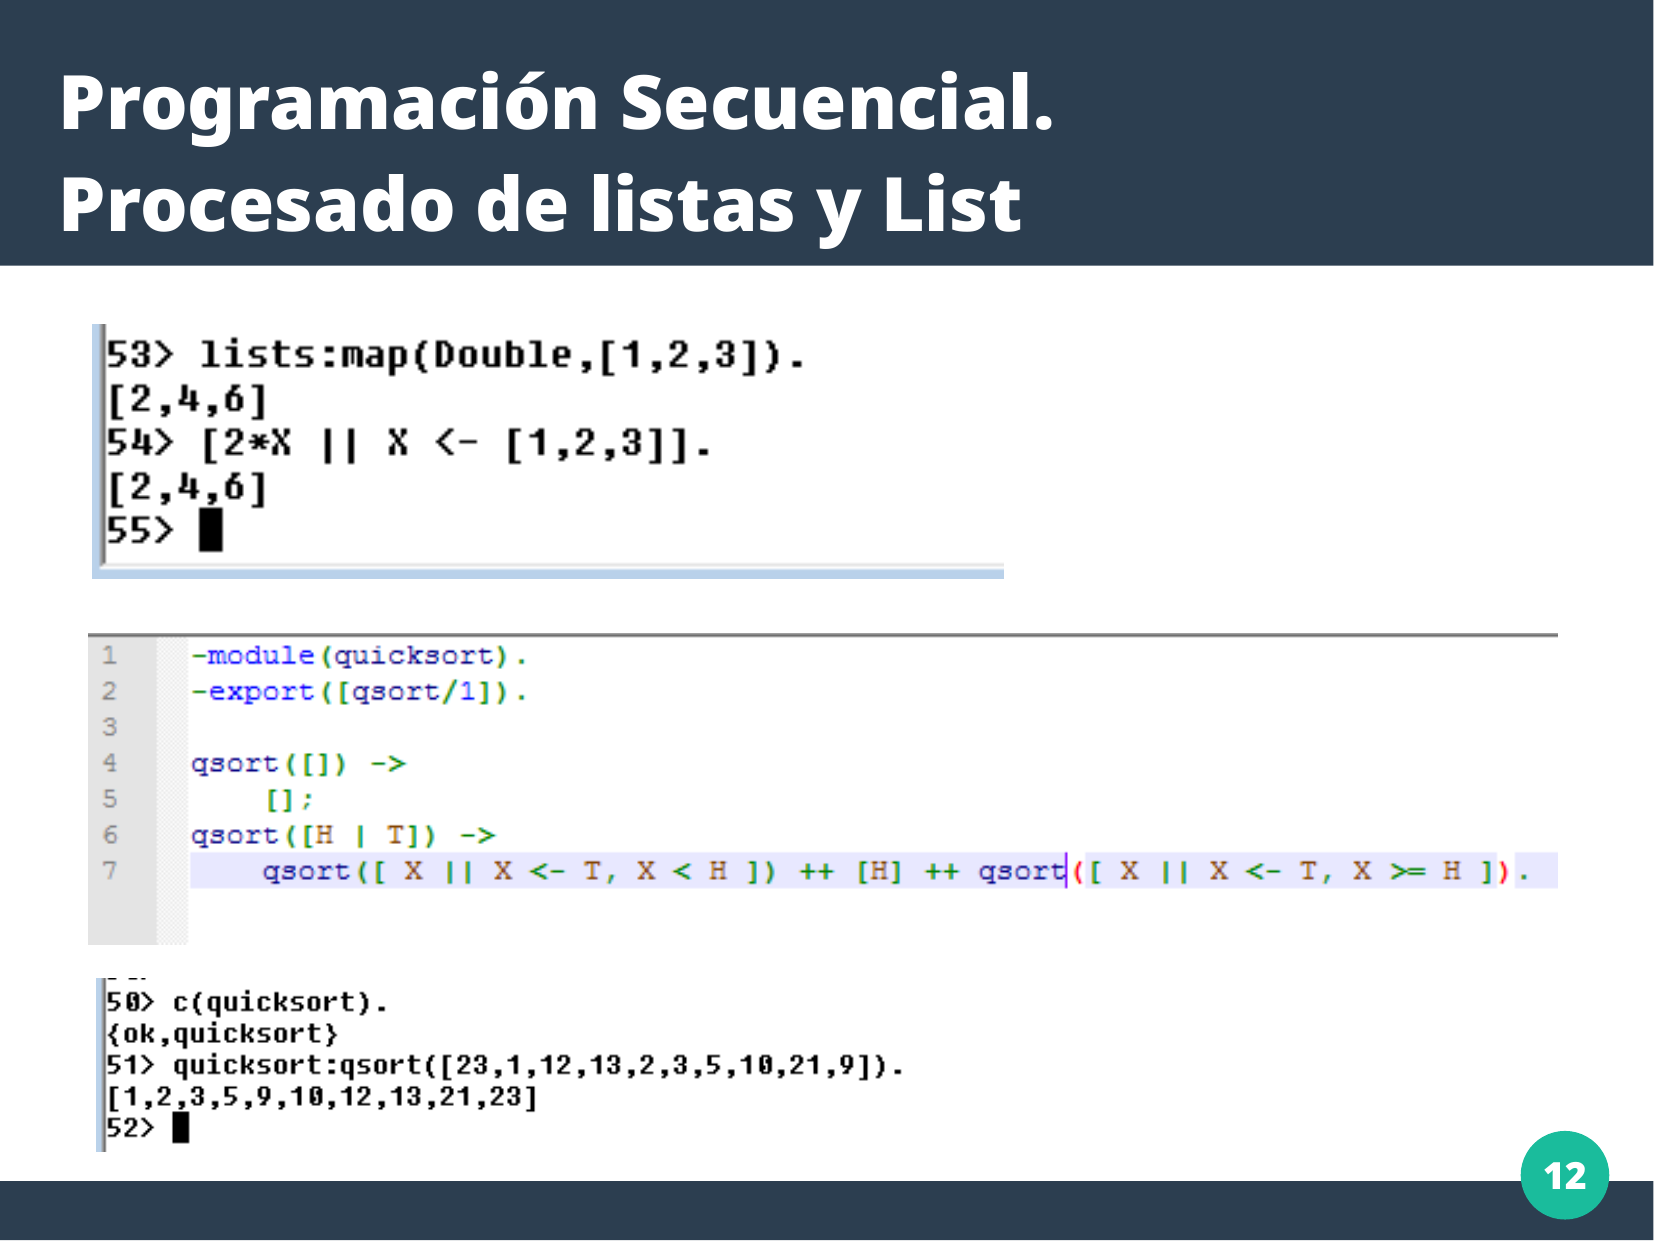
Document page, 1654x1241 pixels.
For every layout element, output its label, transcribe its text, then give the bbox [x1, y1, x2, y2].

picture [88, 633, 1558, 945]
title Programación Secuencial. Procesado de listas y List Comprehensions [59, 49, 1595, 207]
list [59, 324, 1595, 1152]
picture [92, 324, 1004, 579]
picture [96, 978, 916, 1152]
